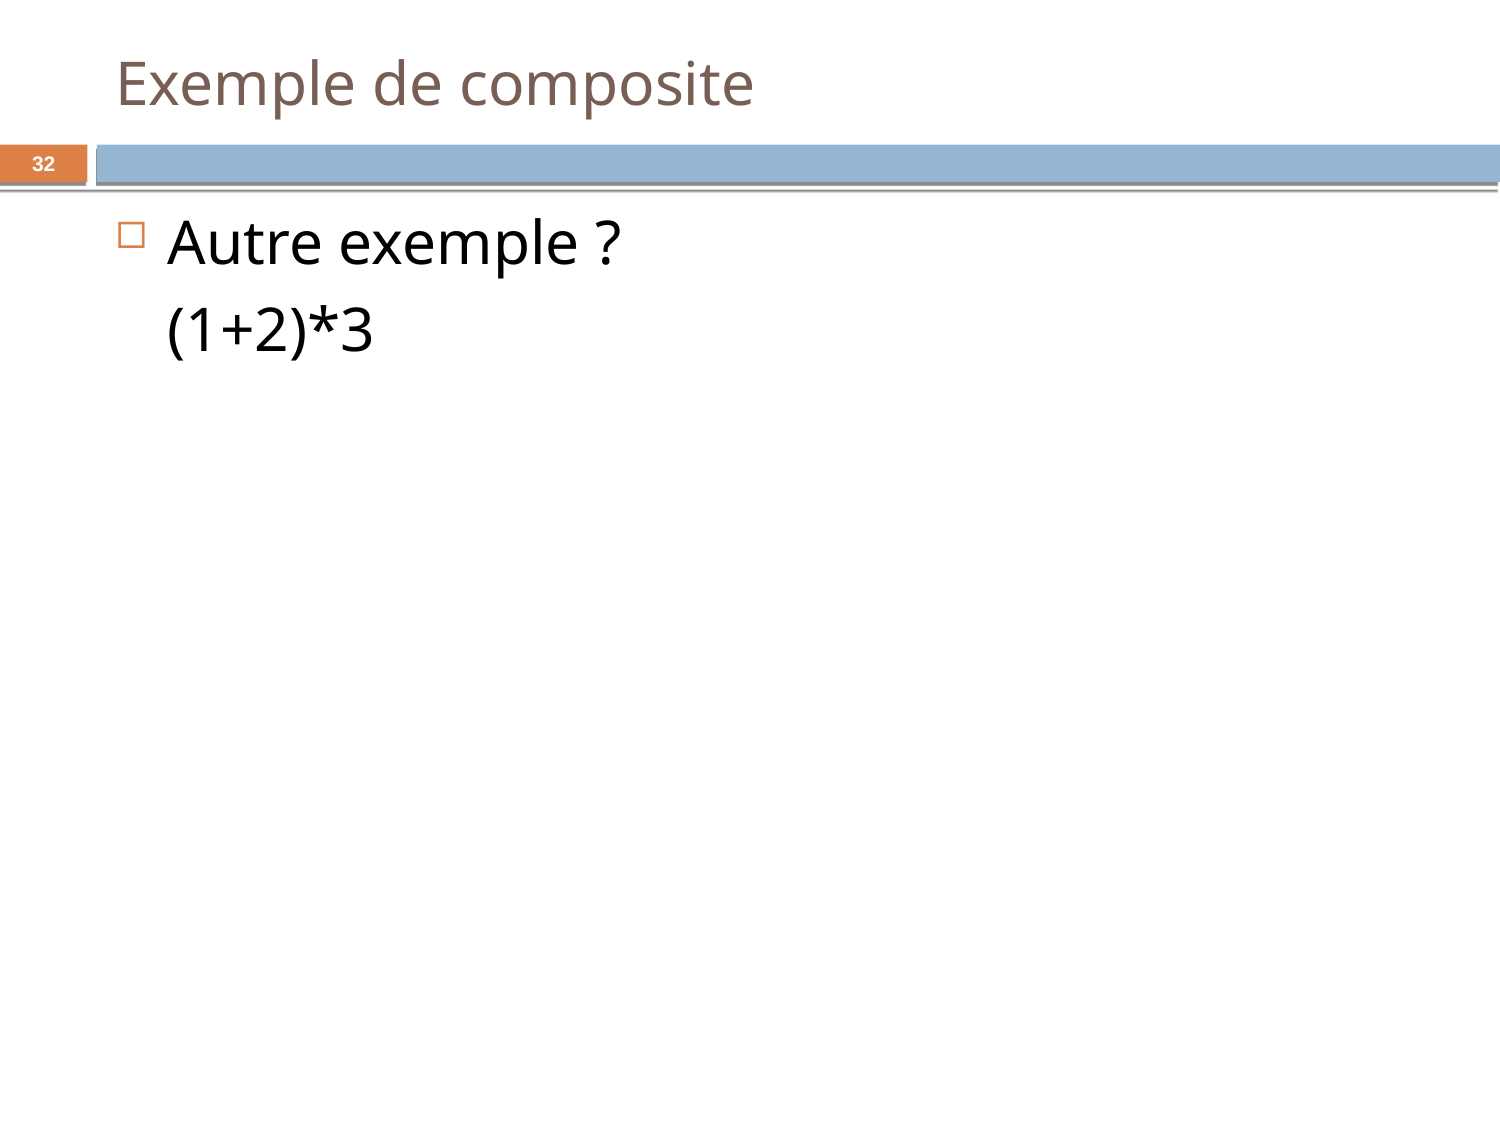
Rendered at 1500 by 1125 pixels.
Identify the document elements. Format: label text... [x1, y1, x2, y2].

title Exemple de composite [100, 37, 1438, 126]
slide_number <numéro> [0, 143, 88, 184]
list Autre exemple ? (1+2)*3 [100, 196, 1438, 1000]
